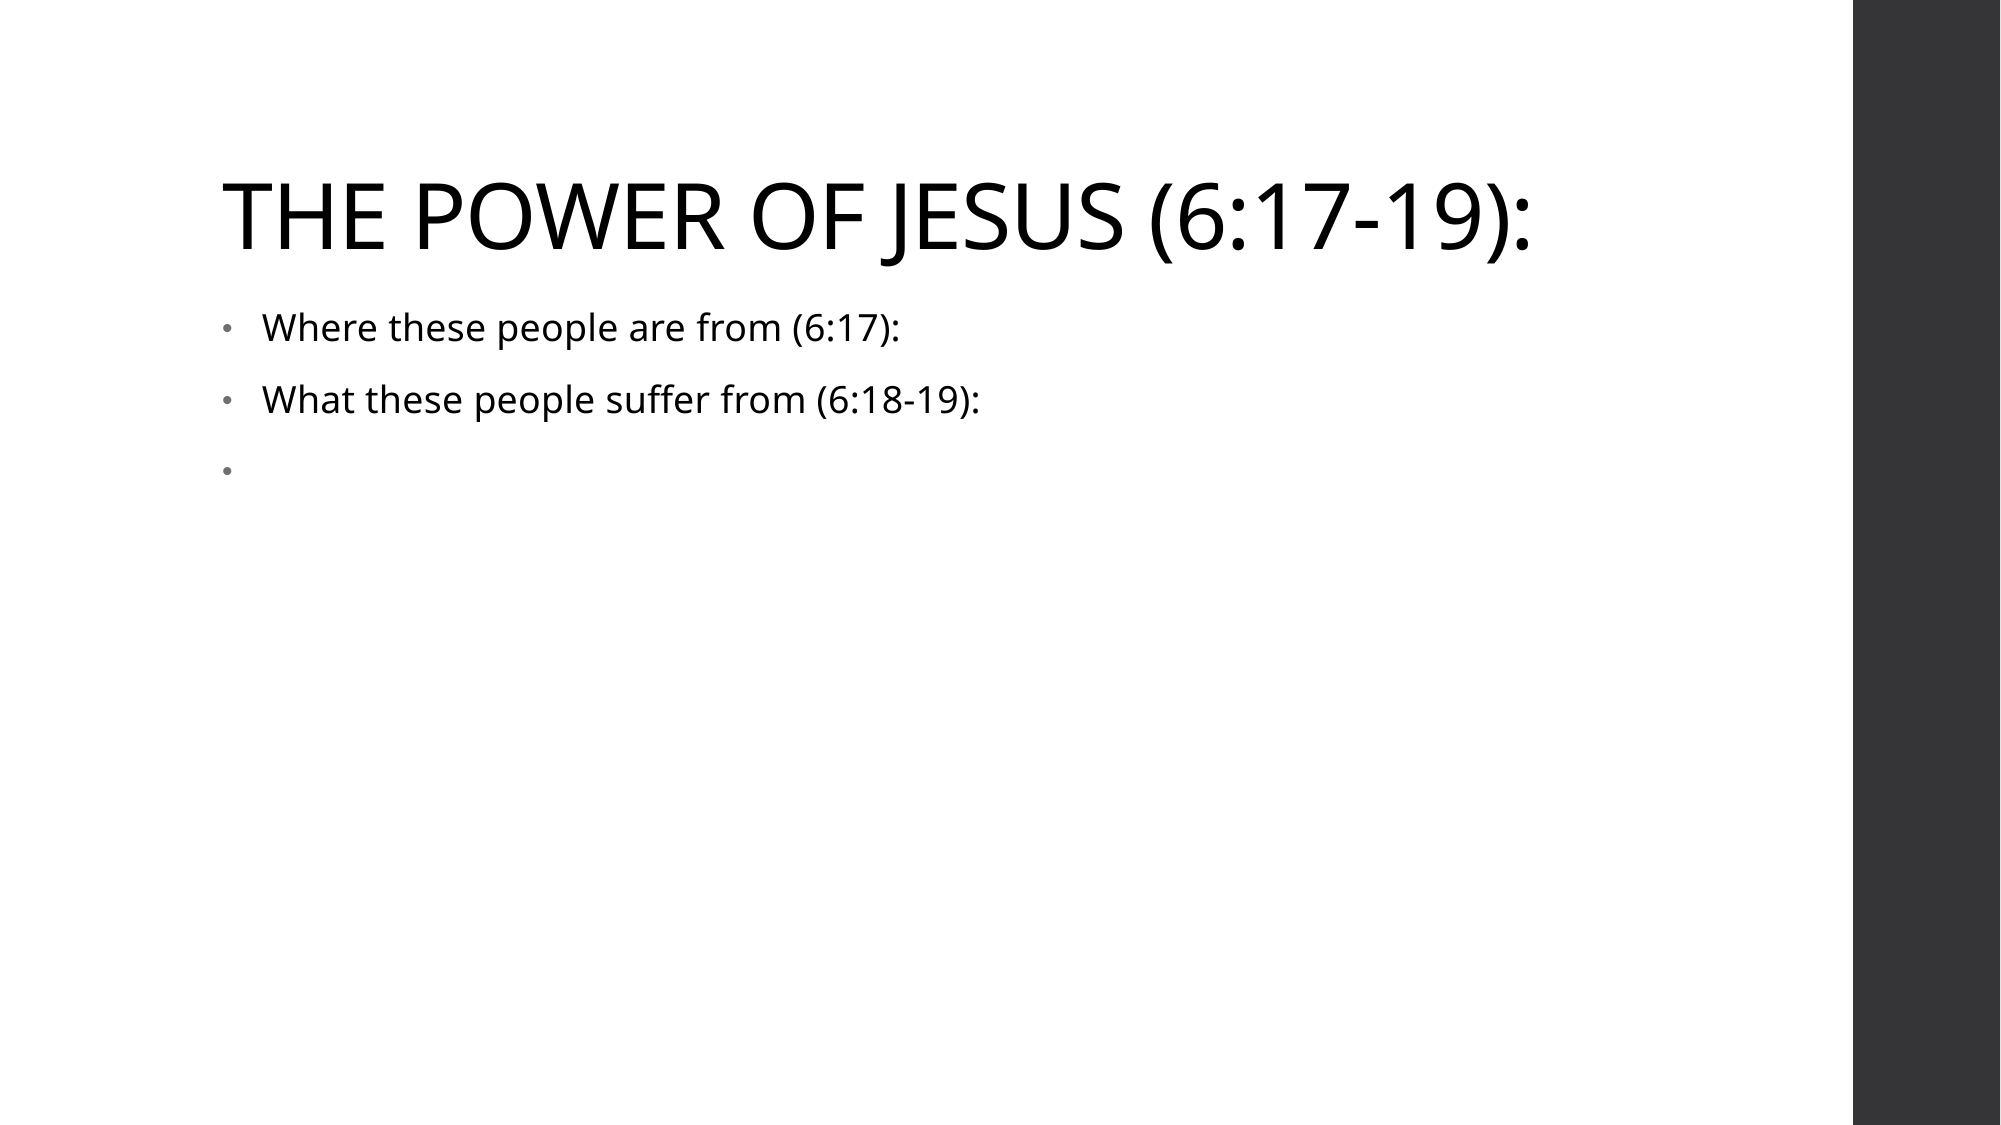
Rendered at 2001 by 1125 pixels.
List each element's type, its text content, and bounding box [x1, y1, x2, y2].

list Where these people are from (6:17): What these people suffer from (6:18-19): [206, 299, 1617, 1014]
title THE POWER OF JESUS (6:17-19): [206, 60, 1797, 278]
